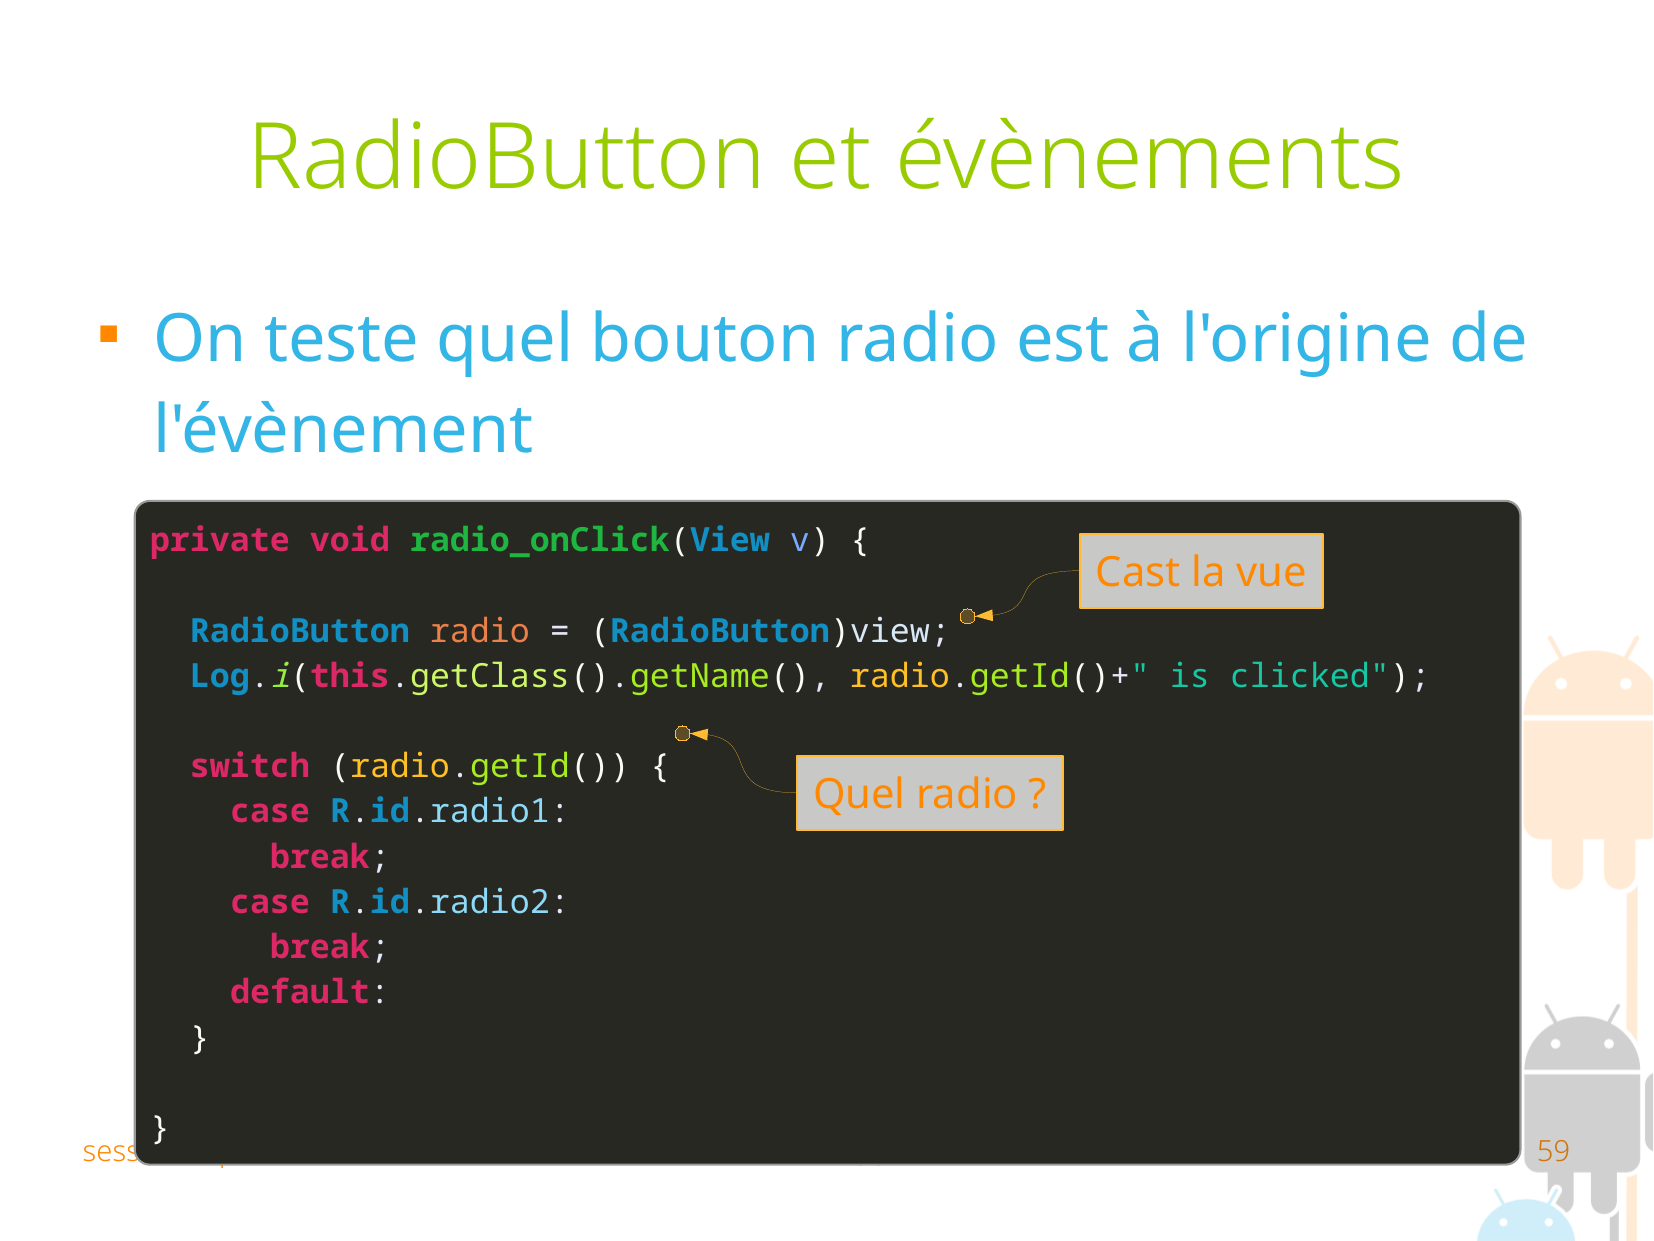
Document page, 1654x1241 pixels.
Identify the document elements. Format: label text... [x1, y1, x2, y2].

text_box Cast la vue [1080, 533, 1316, 600]
text_box Quel radio ? [797, 755, 1047, 822]
picture [240, 423, 1654, 1241]
text_box [960, 608, 975, 624]
title RadioButton et évènements [82, 49, 1571, 257]
list On teste quel bouton radio est à l'origine de l'évènement [82, 290, 1571, 496]
text_box private void radio_onClick(View v) { RadioButton radio = (RadioButton)view; Log.i(this.getClass().getName(), radio.getId()+" is clicked"); switch (radio.getId()) { case R.id.radio1: break; case R.id.radio2: break; default: } } [134, 500, 1521, 1077]
text_box [675, 725, 690, 741]
